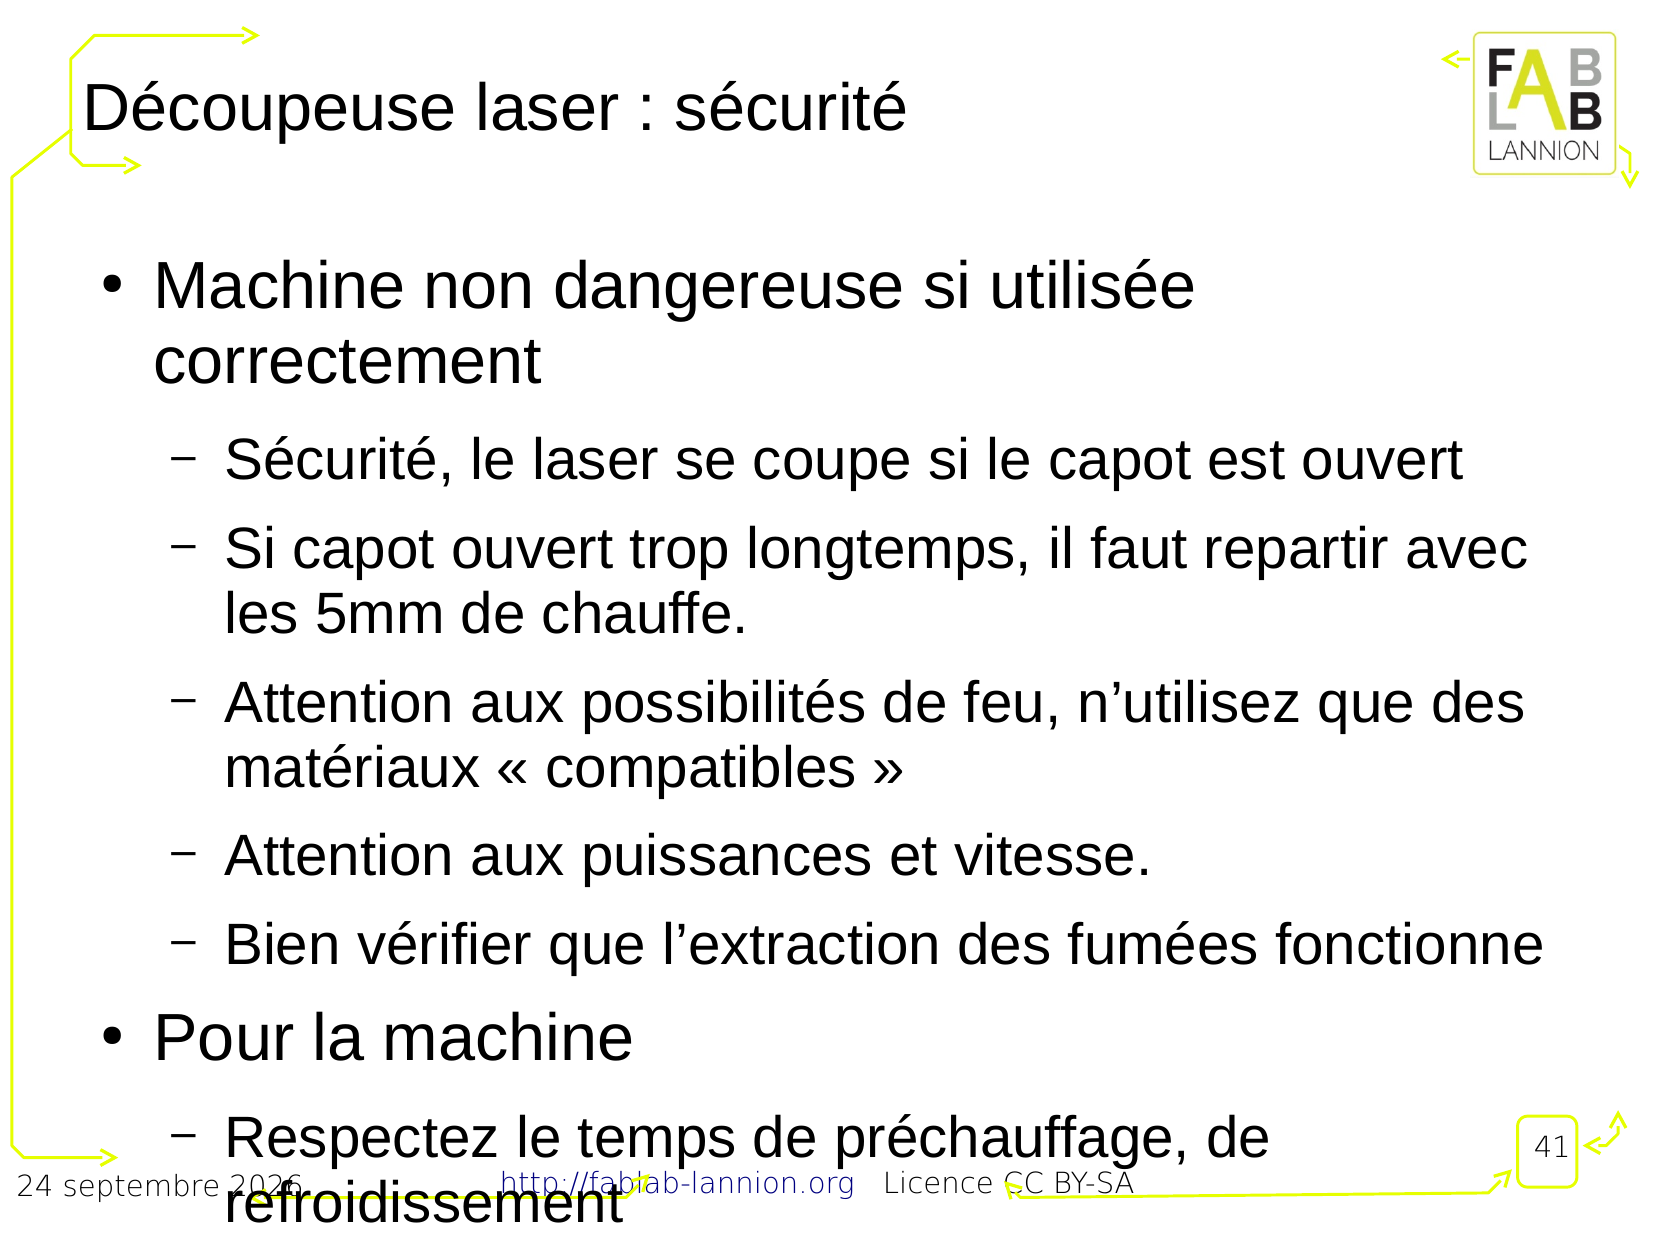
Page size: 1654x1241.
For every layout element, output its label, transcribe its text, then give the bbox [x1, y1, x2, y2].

title Découpeuse laser : sécurité [82, 49, 1441, 166]
picture [1470, 29, 1619, 178]
list Machine non dangereuse si utilisée correctement Sécurité, le laser se coupe si le capot est ouvert Si capot ouvert trop longtemps, il faut repartir avec les 5mm de chauffe. Attention aux possibilités de feu, n’utilisez que des matériaux « compatibles » Attention aux puissances et vitesse. Bien vérifier que l’extraction des fumées fonctionne Pour la machine Respectez le temps de préchauffage, de refroidissement [82, 248, 1571, 1134]
